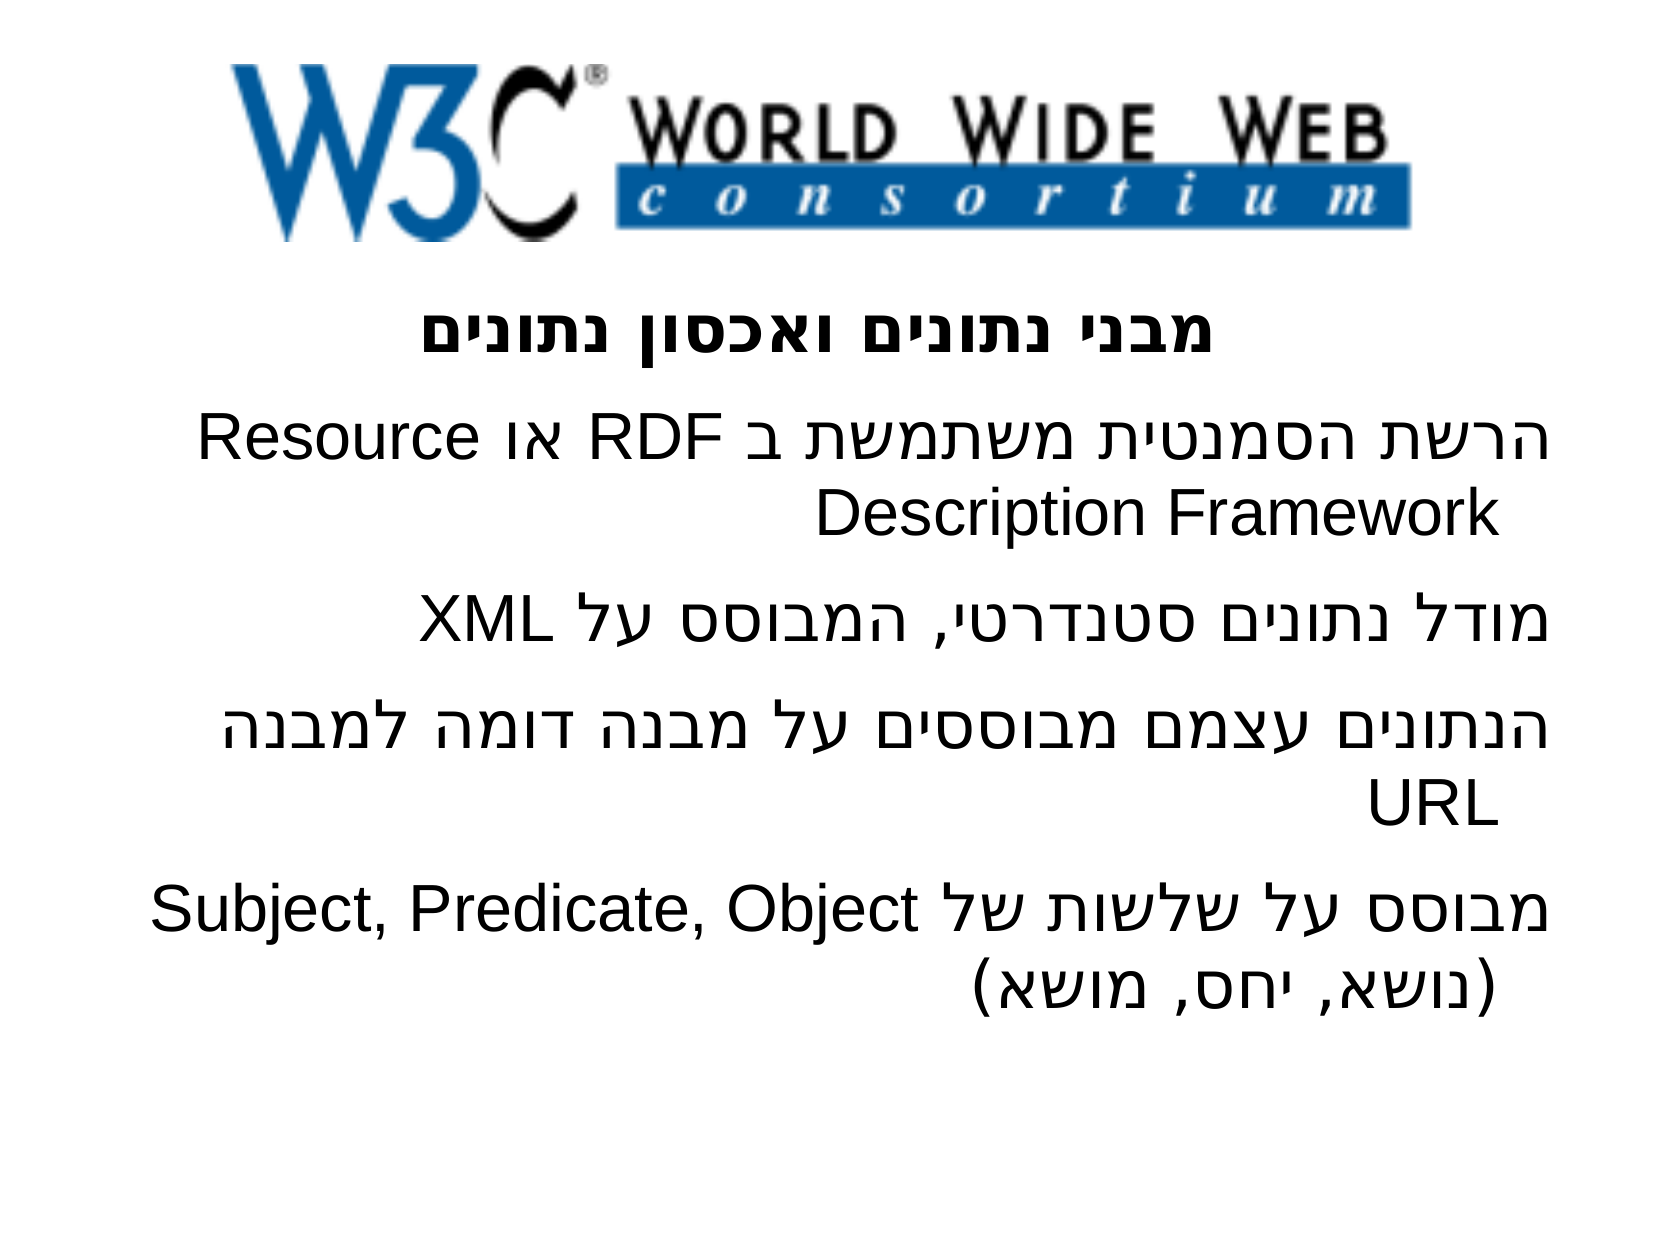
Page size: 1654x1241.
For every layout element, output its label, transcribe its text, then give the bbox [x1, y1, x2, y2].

picture [217, 64, 1428, 242]
list מבני נתונים ואכסון נתונים הרשת הסמנטית משתמשת ב RDF או Resource Description Framework מודל נתונים סטנדרטי, המבוסס על XML הנתונים עצמם מבוססים על מבנה דומה למבנה URL מבוסס על שלשות של Subject, Predicate, Object (נושא, יחס, מושא) [82, 290, 1571, 1094]
